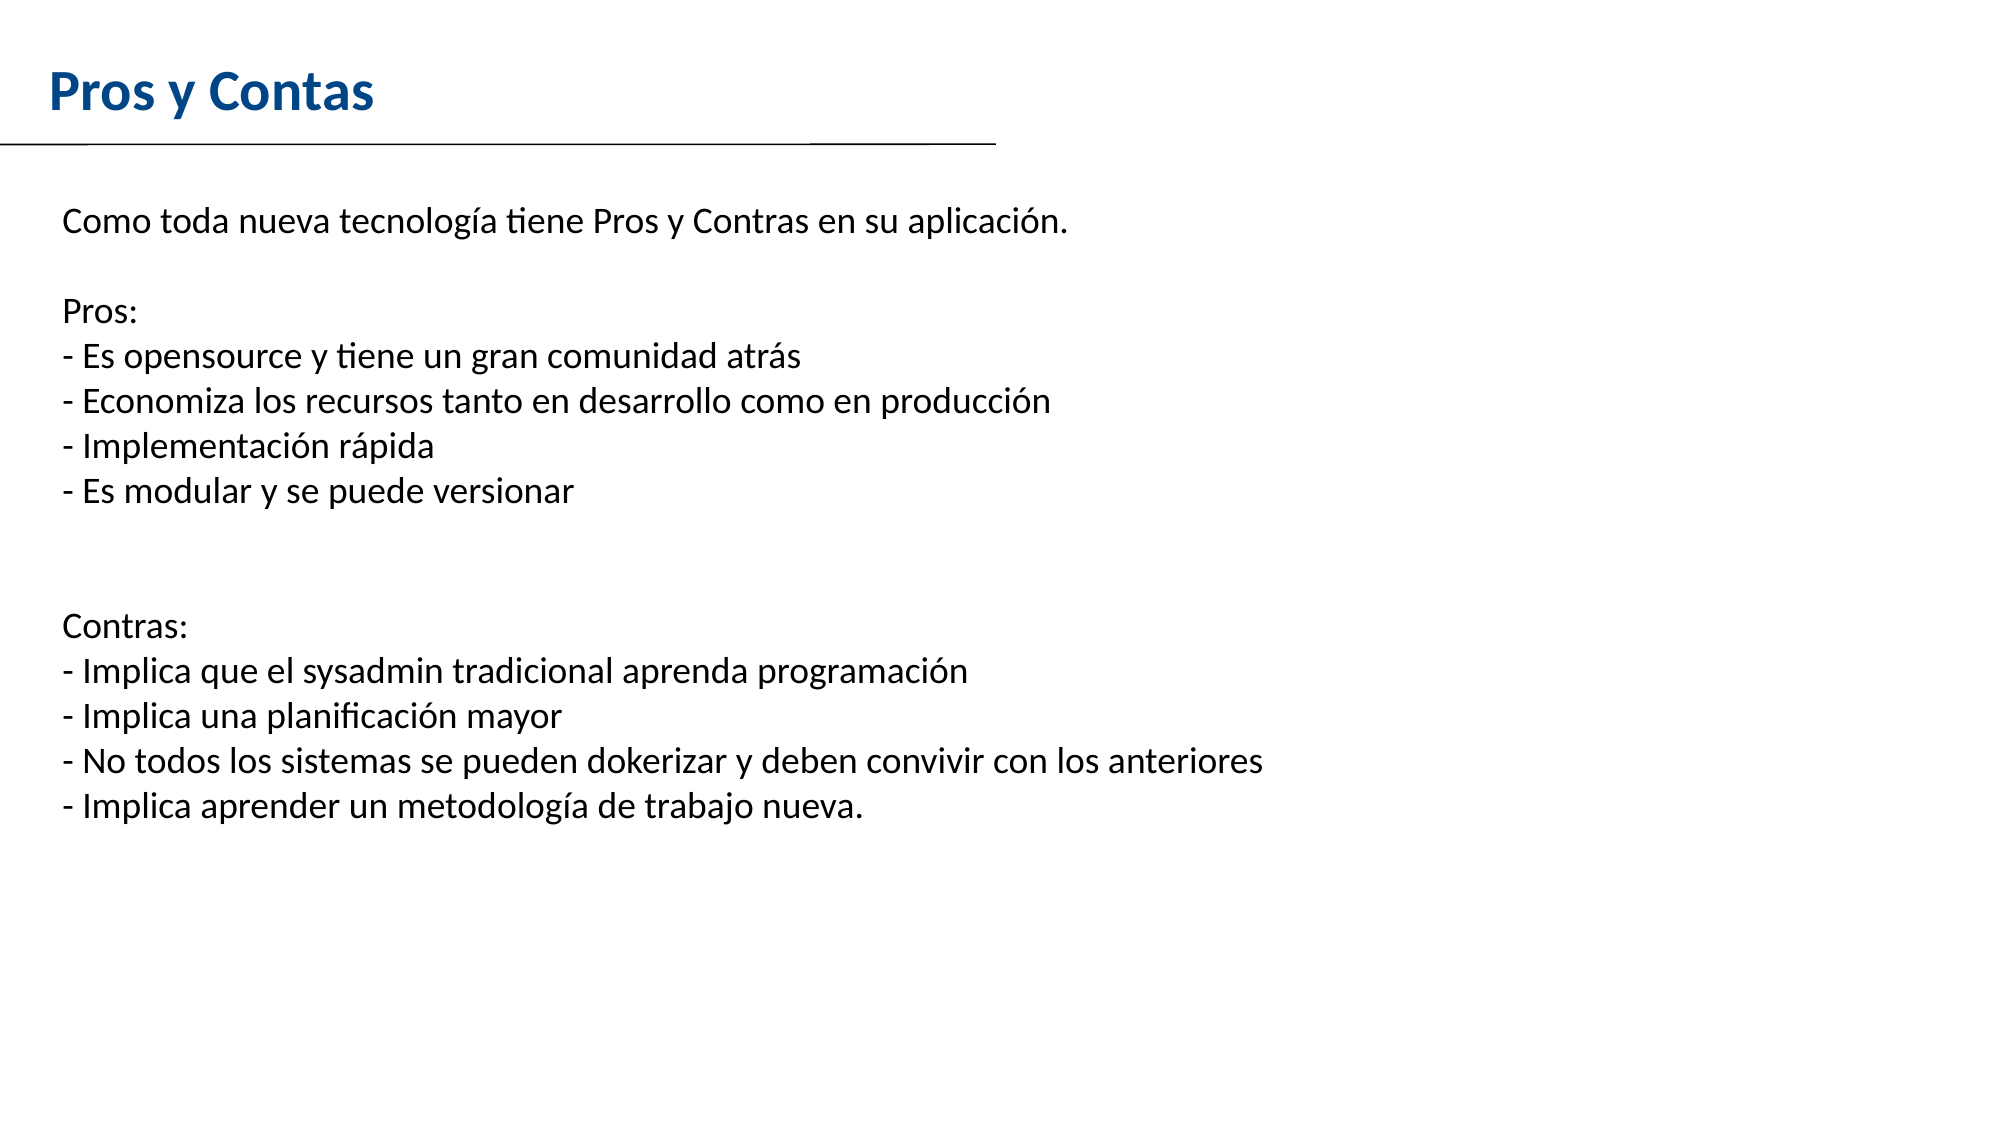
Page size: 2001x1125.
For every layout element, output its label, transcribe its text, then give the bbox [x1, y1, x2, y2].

text_box Como toda nueva tecnología tiene Pros y Contras en su aplicación. Pros: - Es opensource y tiene un gran comunidad atrás - Economiza los recursos tanto en desarrollo como en producción - Implementación rápida - Es modular y se puede versionar Contras: - Implica que el sysadmin tradicional aprenda programación - Implica una planificación mayor - No todos los sistemas se pueden dokerizar y deben convivir con los anteriores - Implica aprender un metodología de trabajo nueva. [47, 189, 1836, 1059]
text_box Pros y Contas [34, 44, 1571, 130]
